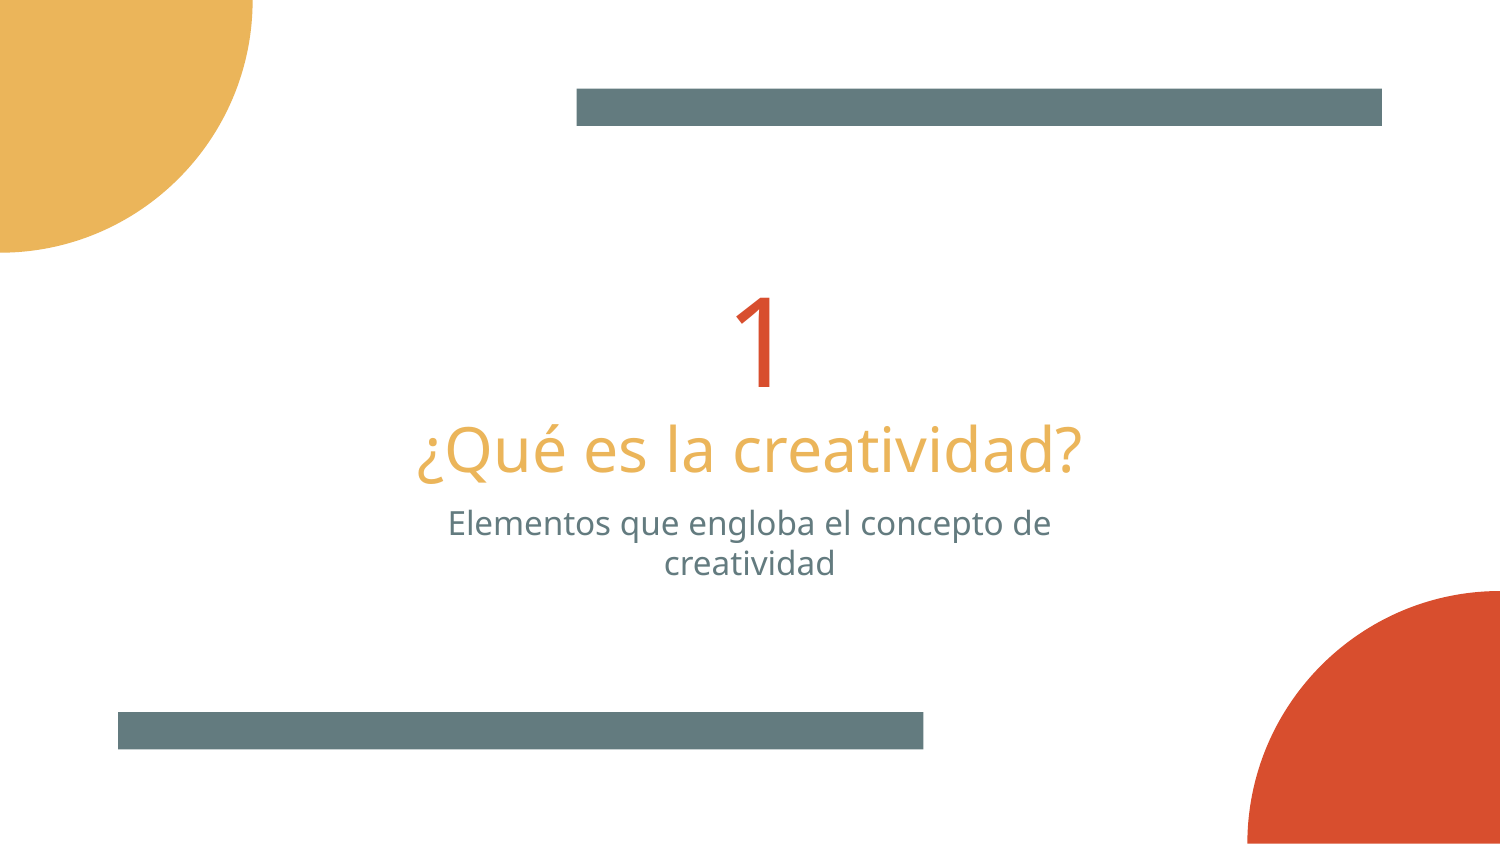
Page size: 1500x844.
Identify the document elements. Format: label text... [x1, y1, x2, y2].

title 1 [620, 268, 902, 394]
subtitle Elementos que engloba el concepto de creatividad [384, 487, 1116, 563]
title ¿Qué es la creatividad? [384, 394, 1116, 487]
